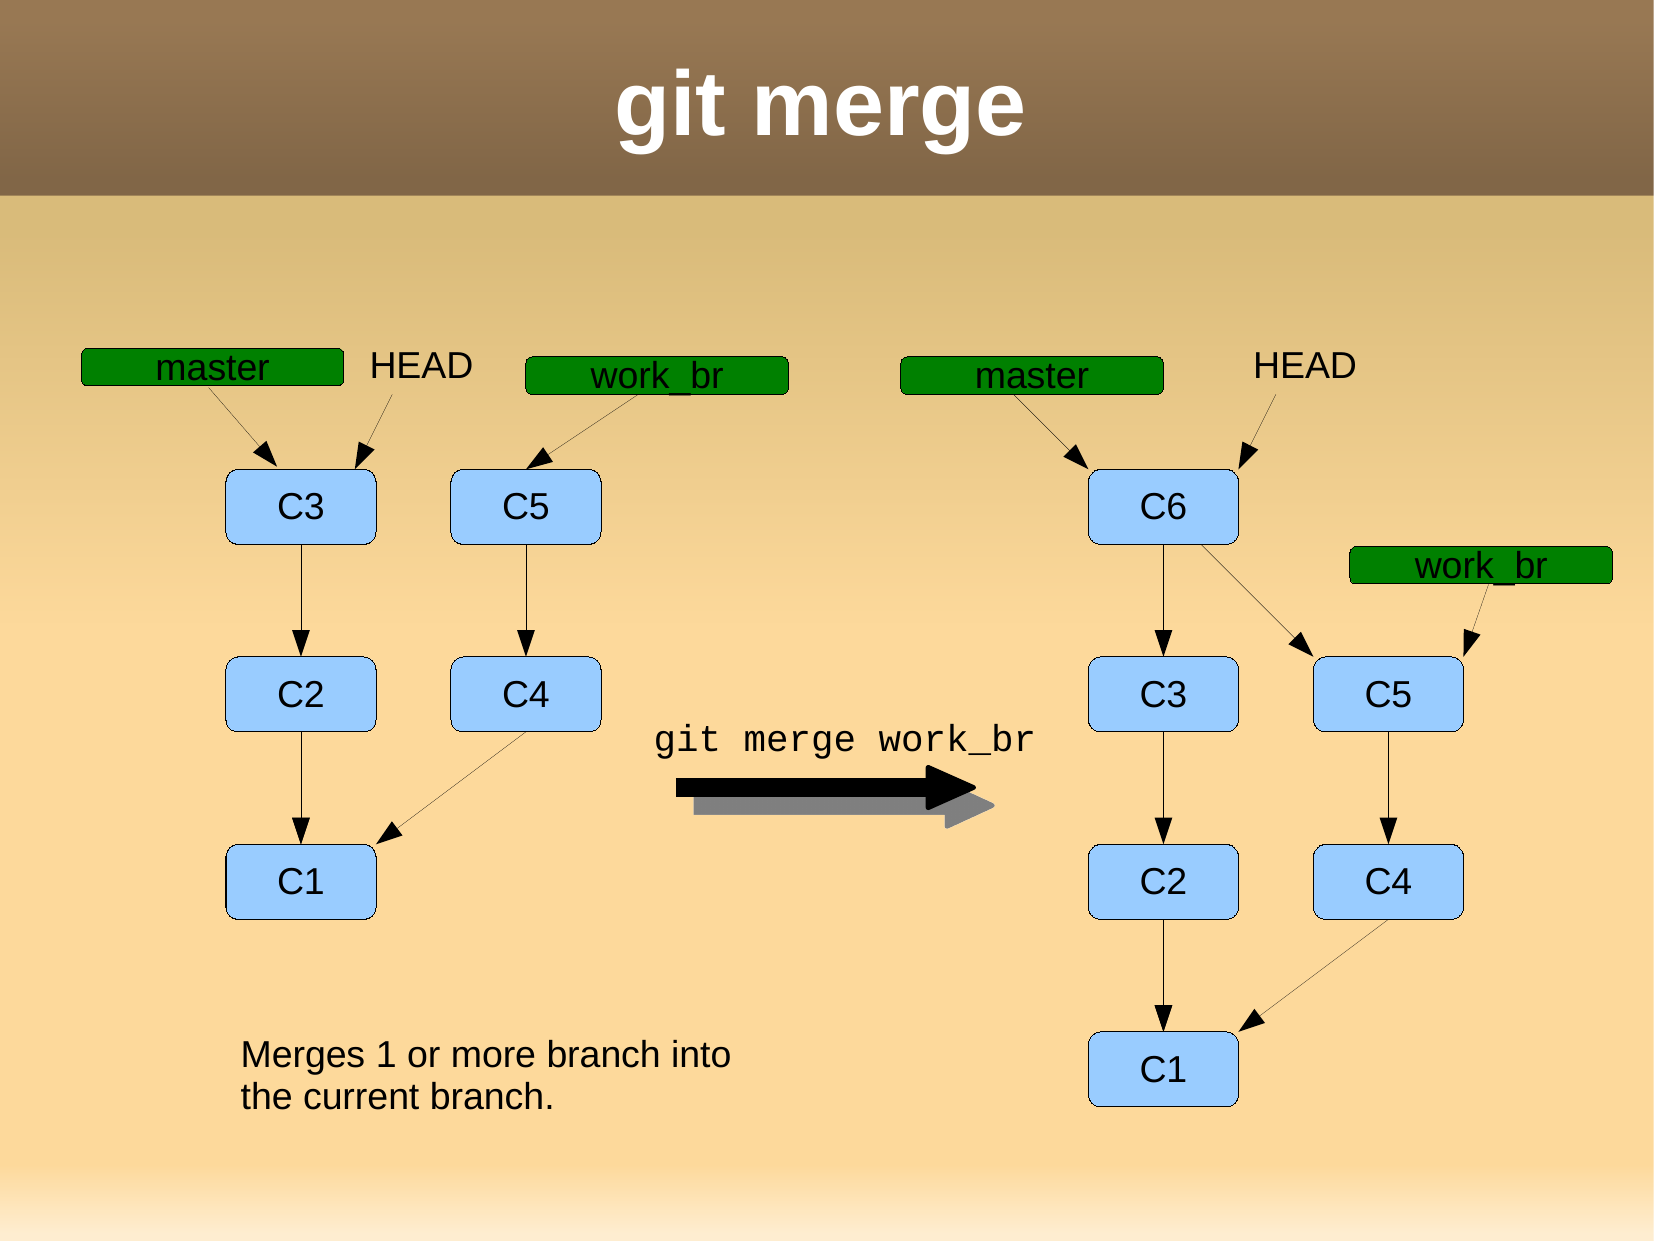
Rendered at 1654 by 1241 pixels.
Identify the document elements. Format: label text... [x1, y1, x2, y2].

text_box HEAD [1238, 337, 1373, 395]
text_box work_br [1349, 546, 1613, 584]
text_box master [900, 356, 1164, 395]
text_box C4 [1313, 844, 1464, 920]
text_box C5 [450, 469, 602, 545]
text_box work_br [525, 356, 789, 395]
title git merge [76, 0, 1565, 208]
picture [0, 0, 1654, 1241]
text_box C1 [226, 844, 377, 920]
text_box C4 [450, 656, 602, 732]
text_box C6 [1088, 469, 1239, 545]
text_box git merge work_br [638, 712, 1051, 770]
text_box Merges 1 or more branch into the current branch. [225, 1026, 760, 1126]
text_box C1 [1088, 1031, 1239, 1107]
text_box C3 [1088, 656, 1239, 732]
text_box C5 [1313, 656, 1464, 732]
text_box C3 [225, 469, 377, 545]
text_box C2 [1088, 844, 1239, 920]
text_box HEAD [354, 337, 489, 395]
text_box master [81, 348, 344, 386]
text_box C2 [225, 656, 377, 732]
